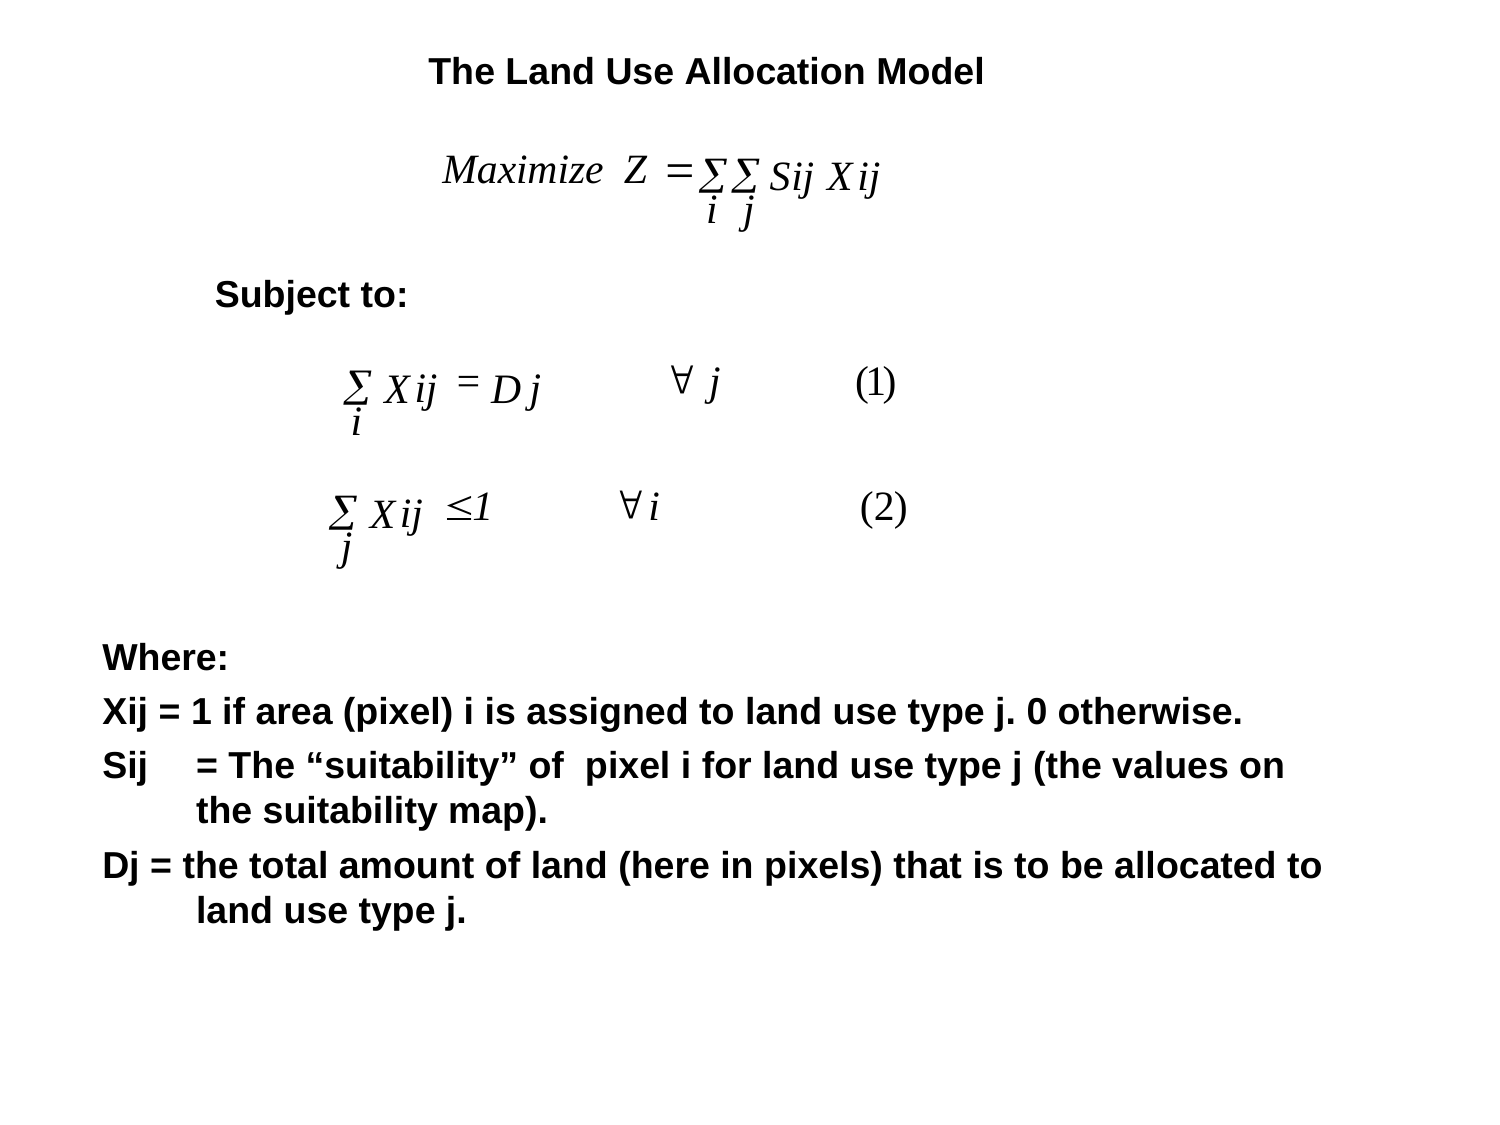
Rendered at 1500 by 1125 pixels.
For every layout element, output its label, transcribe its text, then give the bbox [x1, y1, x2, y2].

text_box Where: Xij = 1 if area (pixel) i is assigned to land use type j. 0 otherwise. Sij = The “suitability” of pixel i for land use type j (the values on the suitability map). Dj = the total amount of land (here in pixels) that is to be allocated to land use type j. [87, 624, 1351, 1026]
text_box Subject to: [199, 262, 424, 323]
picture [339, 362, 901, 442]
picture [437, 149, 886, 238]
text_box The Land Use Allocation Model [413, 39, 1001, 101]
picture [324, 487, 913, 576]
